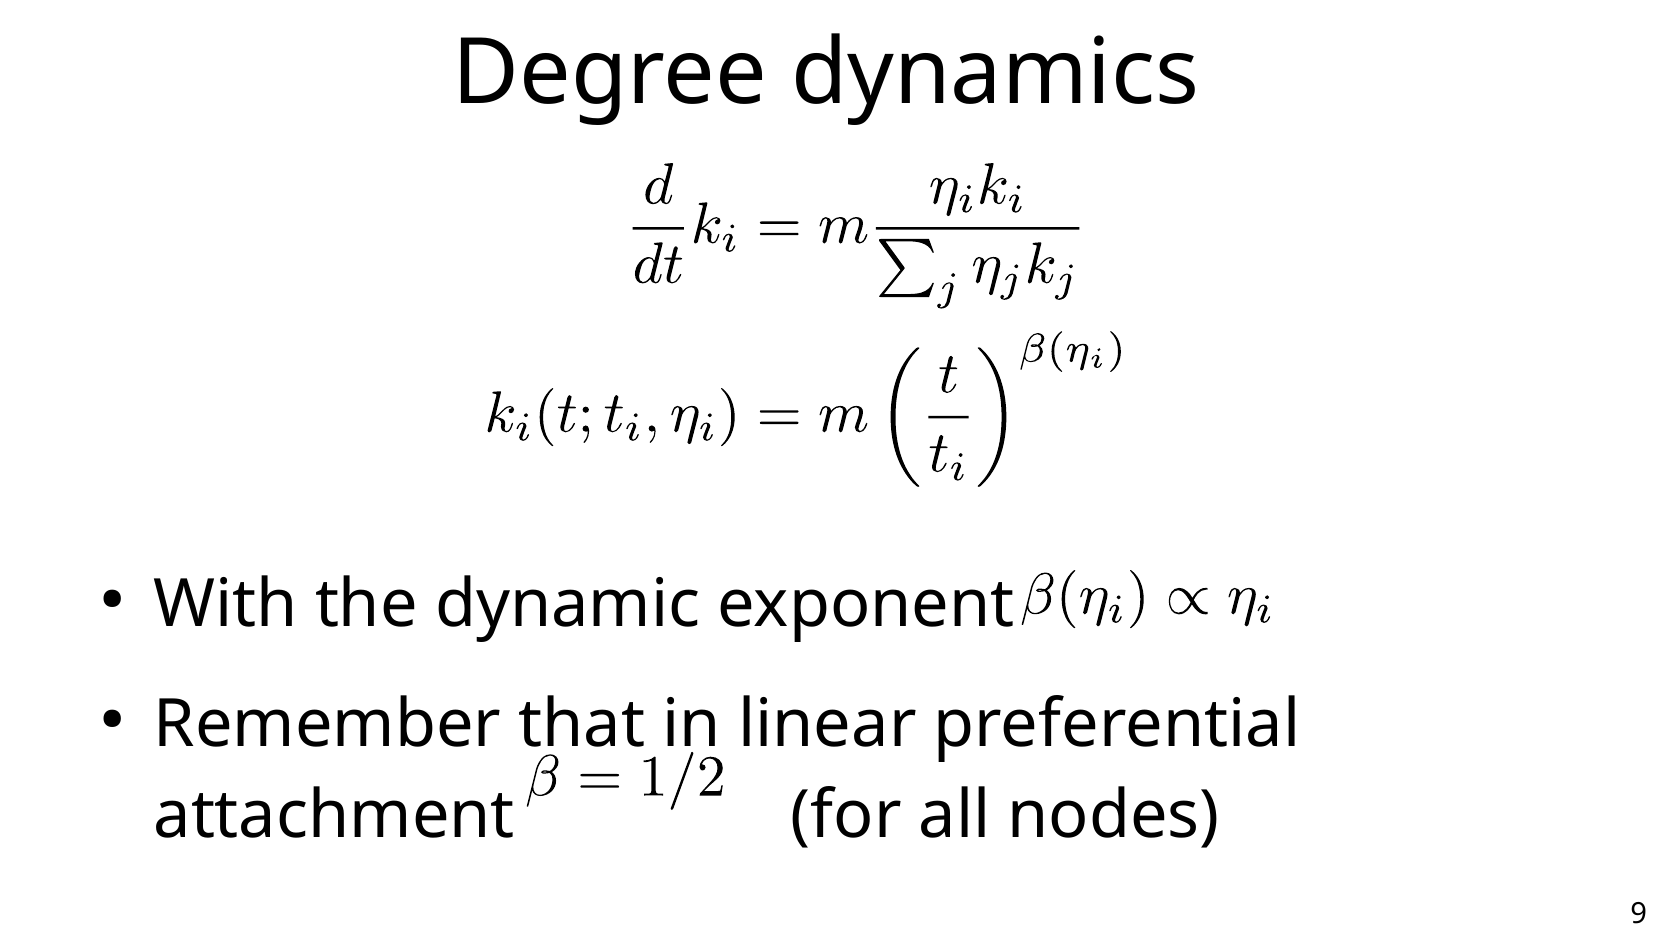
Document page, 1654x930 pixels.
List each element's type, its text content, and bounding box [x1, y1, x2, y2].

text_box [525, 751, 726, 811]
text_box [1020, 570, 1273, 629]
list With the dynamic exponent Remember that in linear preferential attachment (for all nodes) [82, 555, 1571, 886]
text_box [484, 163, 1126, 487]
title Degree dynamics [82, 1, 1571, 135]
